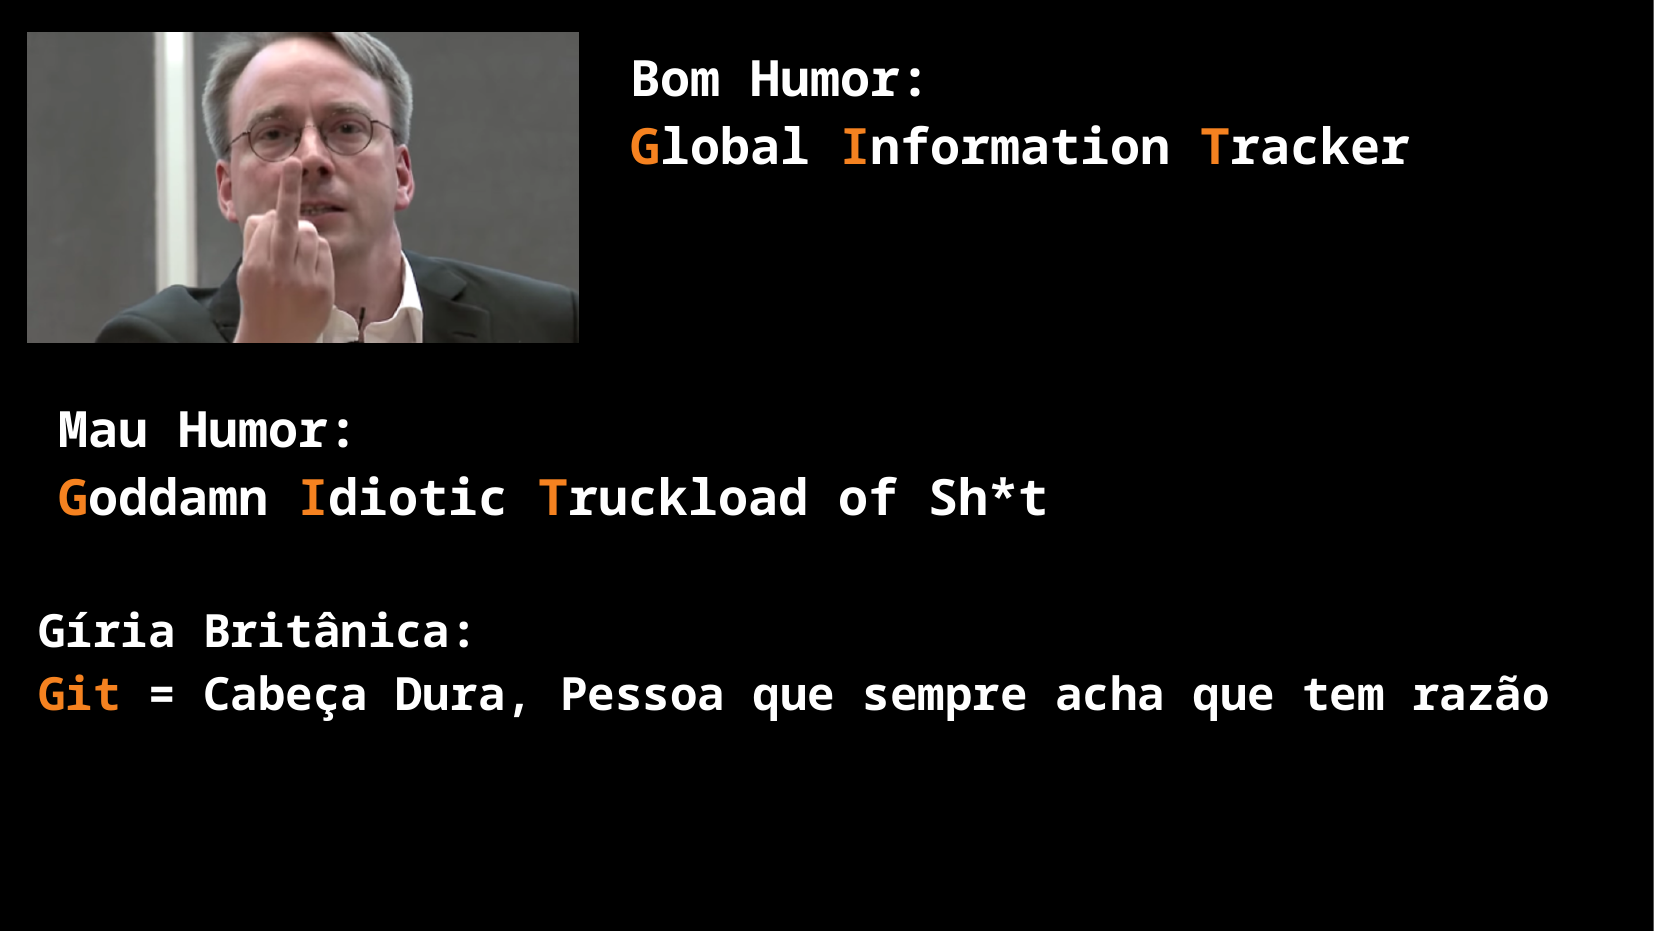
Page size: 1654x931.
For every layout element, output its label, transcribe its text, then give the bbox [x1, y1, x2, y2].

text_box Bom Humor: Global Information Tracker [615, 35, 1425, 240]
text_box Mau Humor: Goddamn Idiotic Truckload of Sh*t [43, 386, 1063, 528]
text_box Gíria Britânica: Git = Cabeça Dura, Pessoa que sempre acha que tem razão [23, 591, 1566, 722]
picture [0, 0, 1654, 931]
